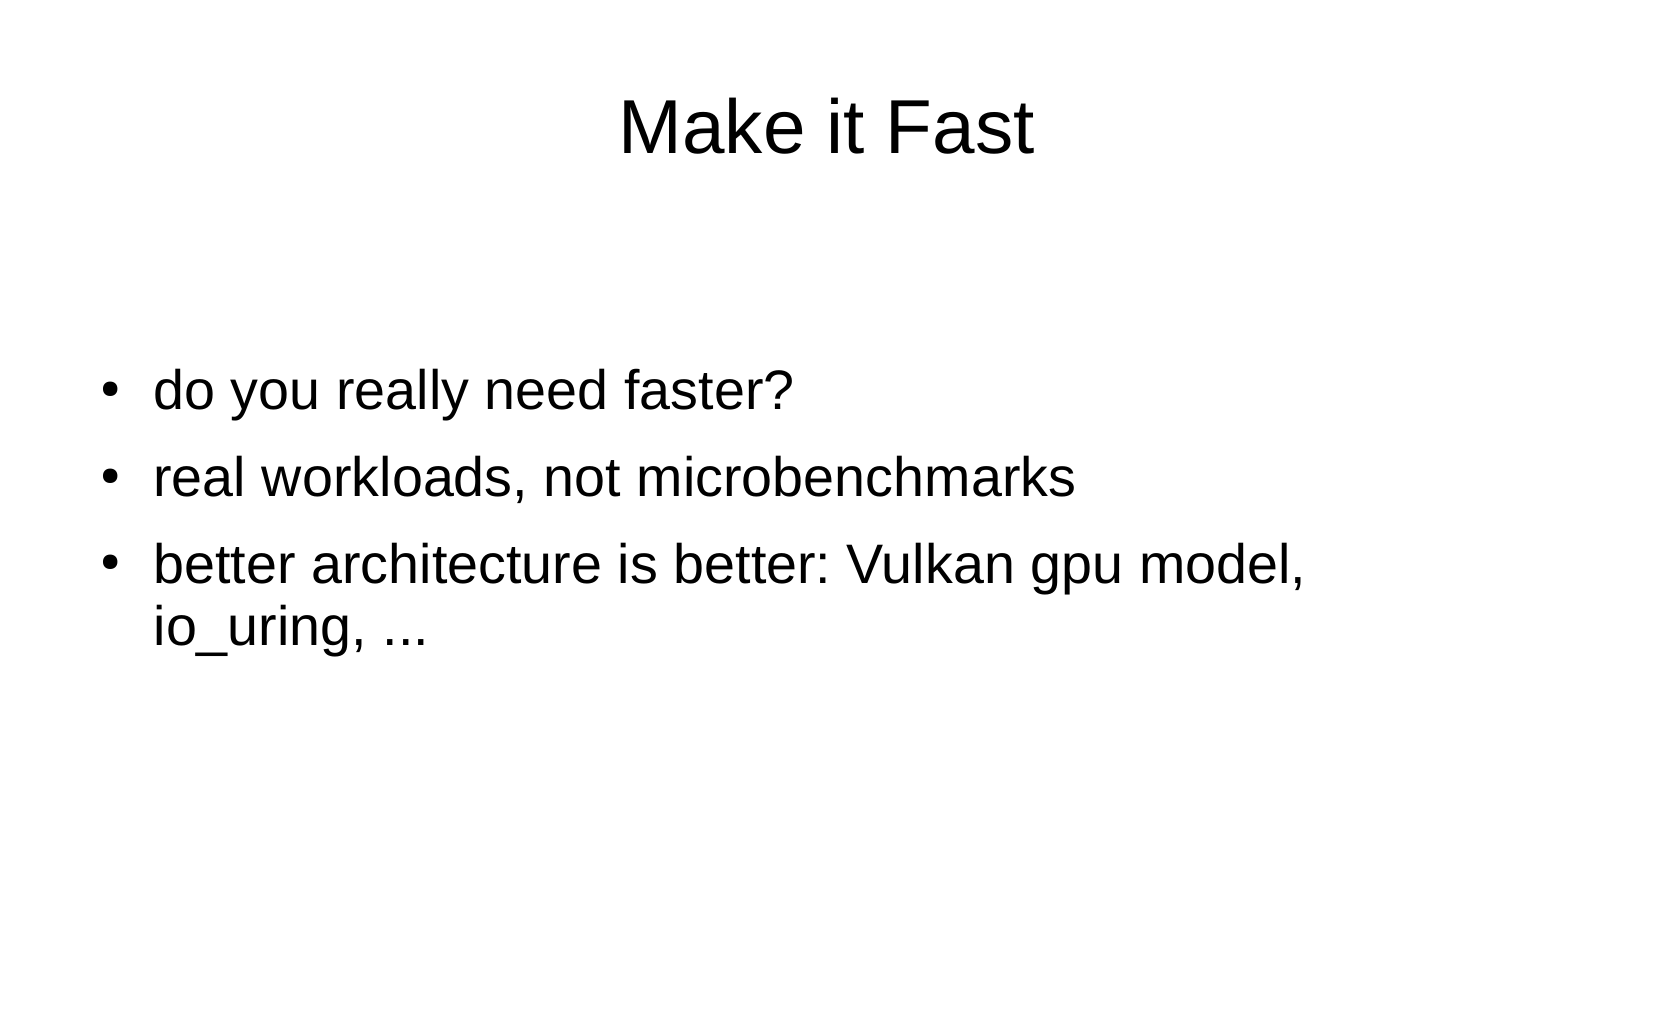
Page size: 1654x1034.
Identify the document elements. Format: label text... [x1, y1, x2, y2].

list do you really need faster? real workloads, not microbenchmarks better architecture is better: Vulkan gpu model, io_uring, ... [82, 359, 1571, 851]
title Make it Fast [82, 41, 1571, 214]
